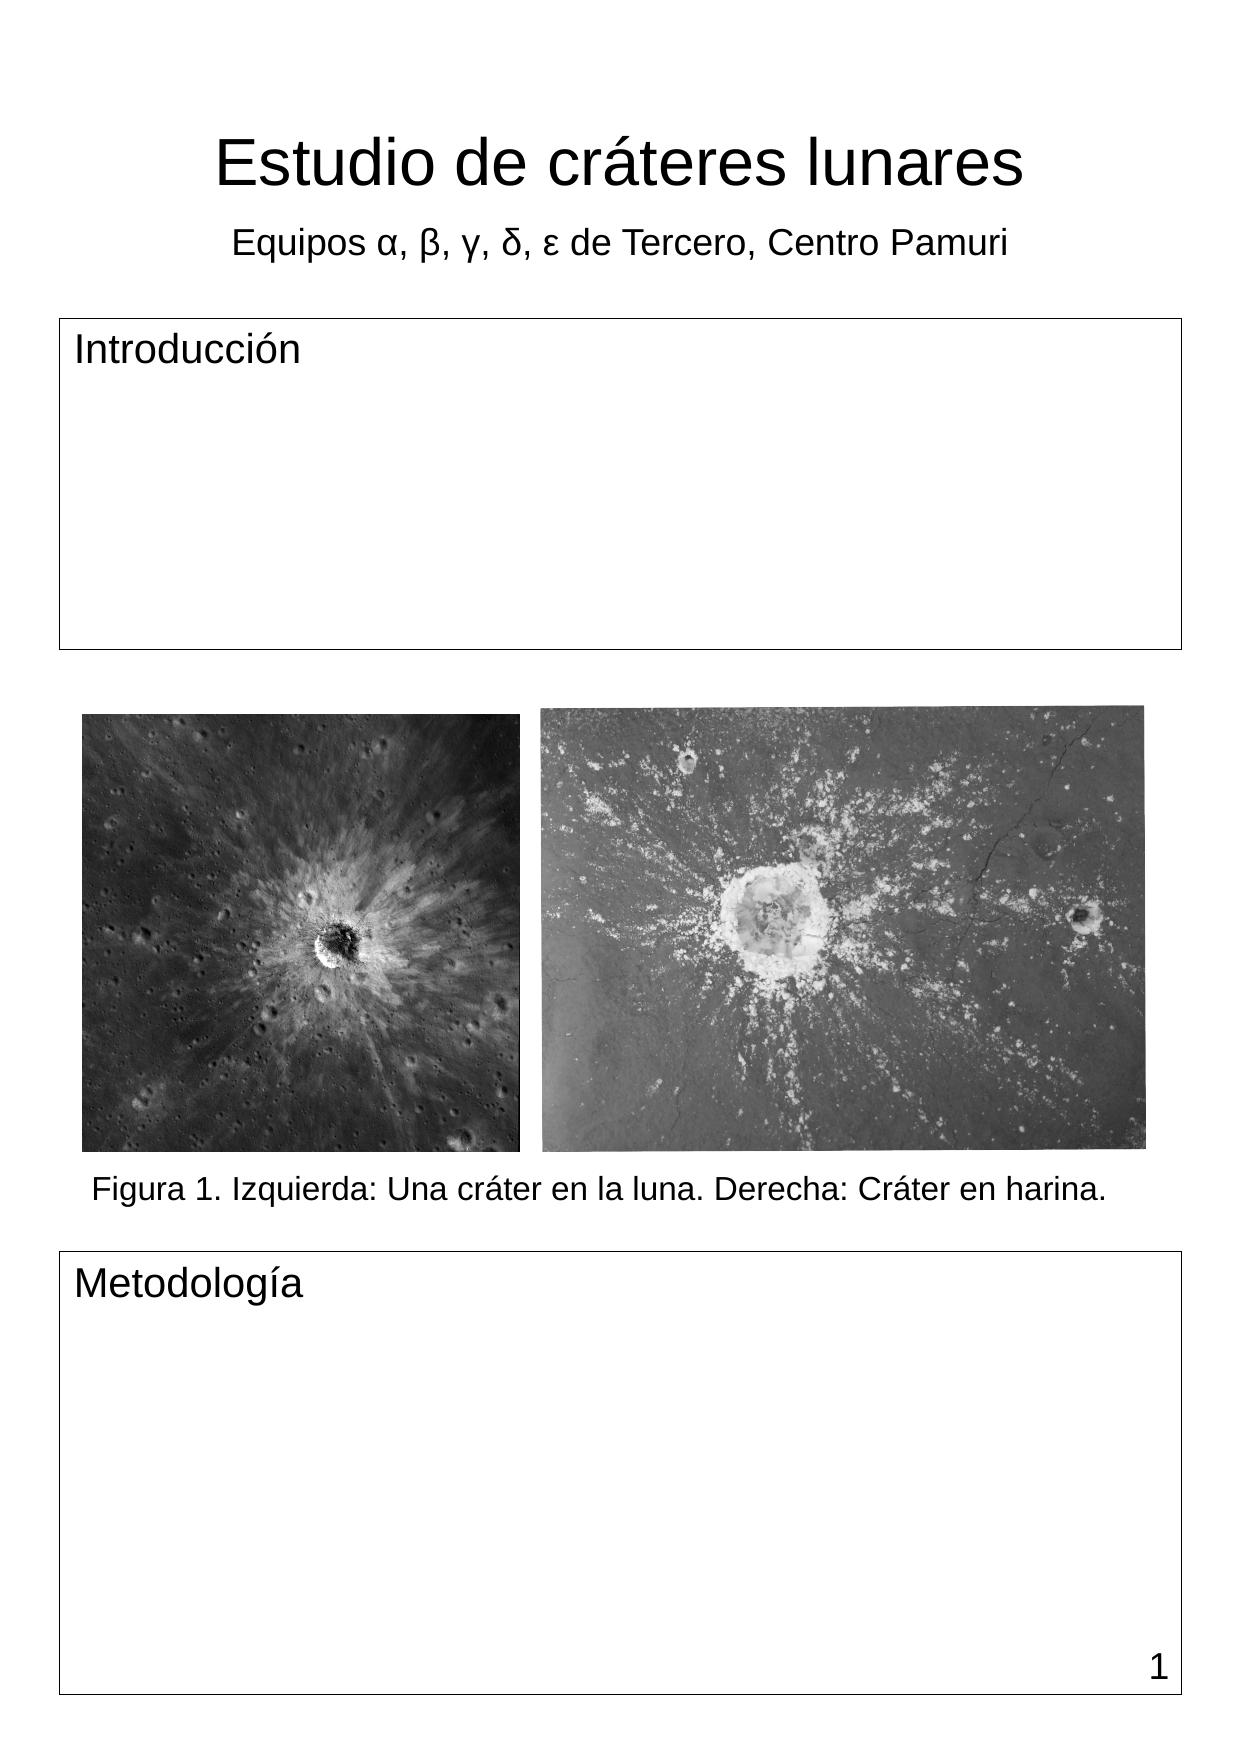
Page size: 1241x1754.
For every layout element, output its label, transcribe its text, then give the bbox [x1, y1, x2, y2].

picture [82, 714, 520, 1152]
text_box Metodología [59, 1251, 1182, 1695]
text_box 1 [1133, 1638, 1193, 1695]
text_box Figura 1. Izquierda: Una cráter en la luna. Derecha: Cráter en harina. [76, 1163, 1199, 1223]
text_box Introducción [59, 318, 1182, 650]
title Estudio de cráteres lunares [115, 124, 1125, 201]
title Equipos α, β, γ, δ, ε de Tercero, Centro Pamuri [115, 204, 1126, 282]
picture [540, 705, 1146, 1152]
